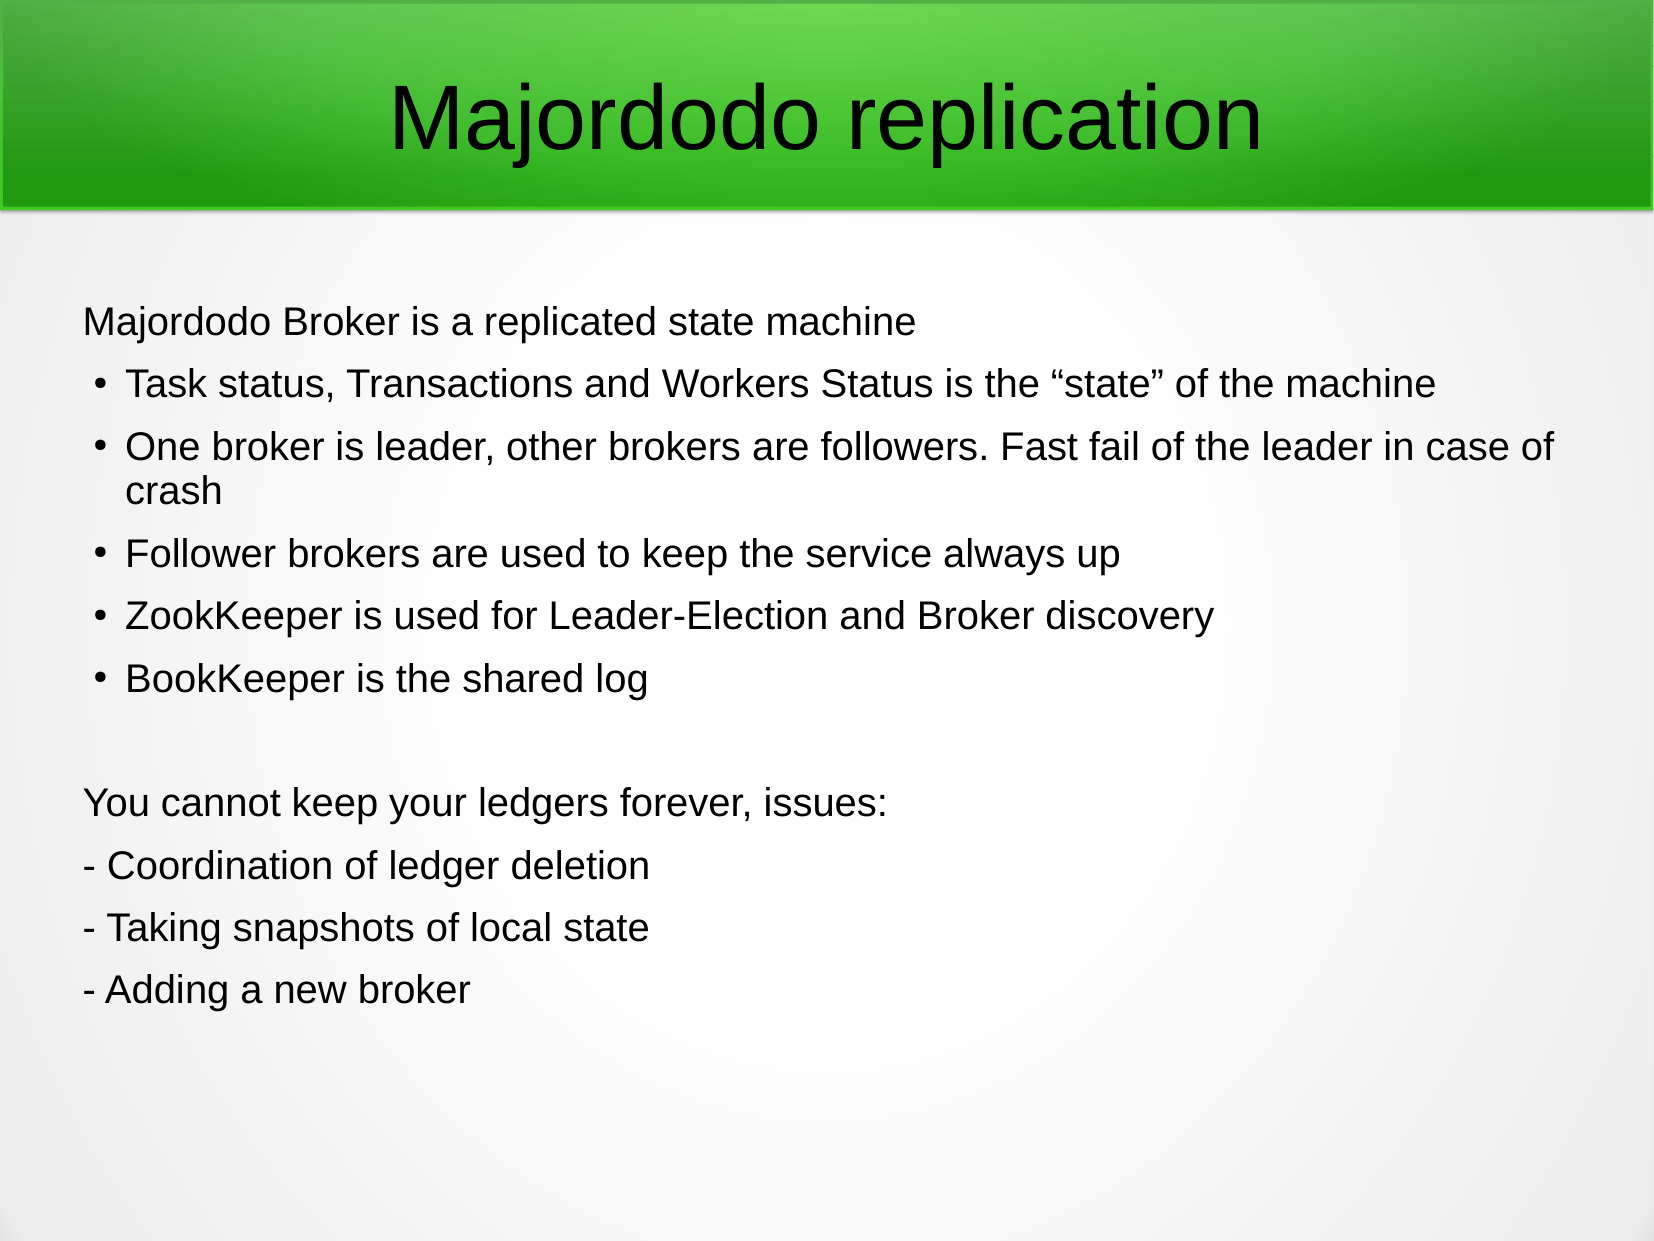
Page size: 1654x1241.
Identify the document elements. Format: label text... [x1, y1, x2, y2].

title Majordodo replication [82, 47, 1571, 189]
list Majordodo Broker is a replicated state machine Task status, Transactions and Workers Status is the “state” of the machine One broker is leader, other brokers are followers. Fast fail of the leader in case of crash Follower brokers are used to keep the service always up ZookKeeper is used for Leader-Election and Broker discovery BookKeeper is the shared log You cannot keep your ledgers forever, issues: - Coordination of ledger deletion - Taking snapshots of local state - Adding a new broker [82, 299, 1571, 1019]
